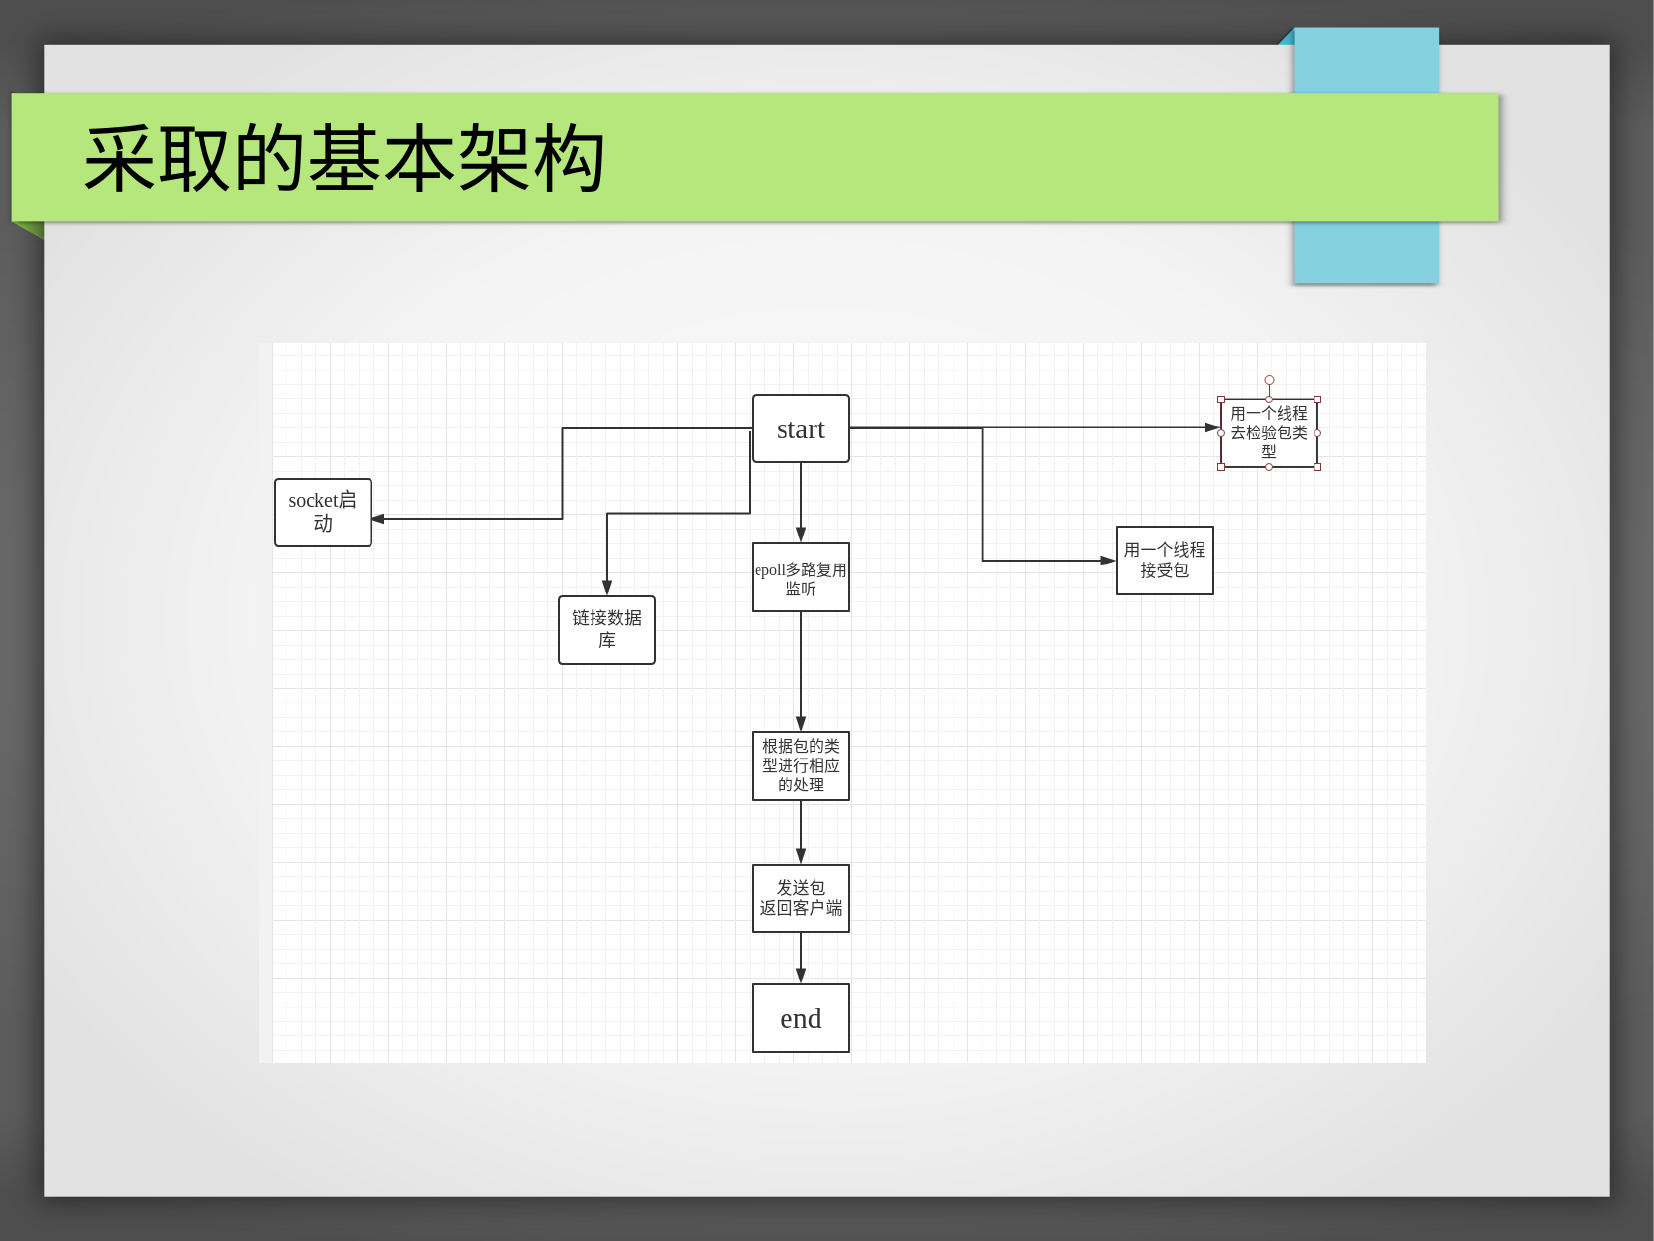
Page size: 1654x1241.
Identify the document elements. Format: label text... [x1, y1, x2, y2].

title 采取的基本架构 [82, 94, 1264, 213]
picture [0, 0, 1654, 1241]
